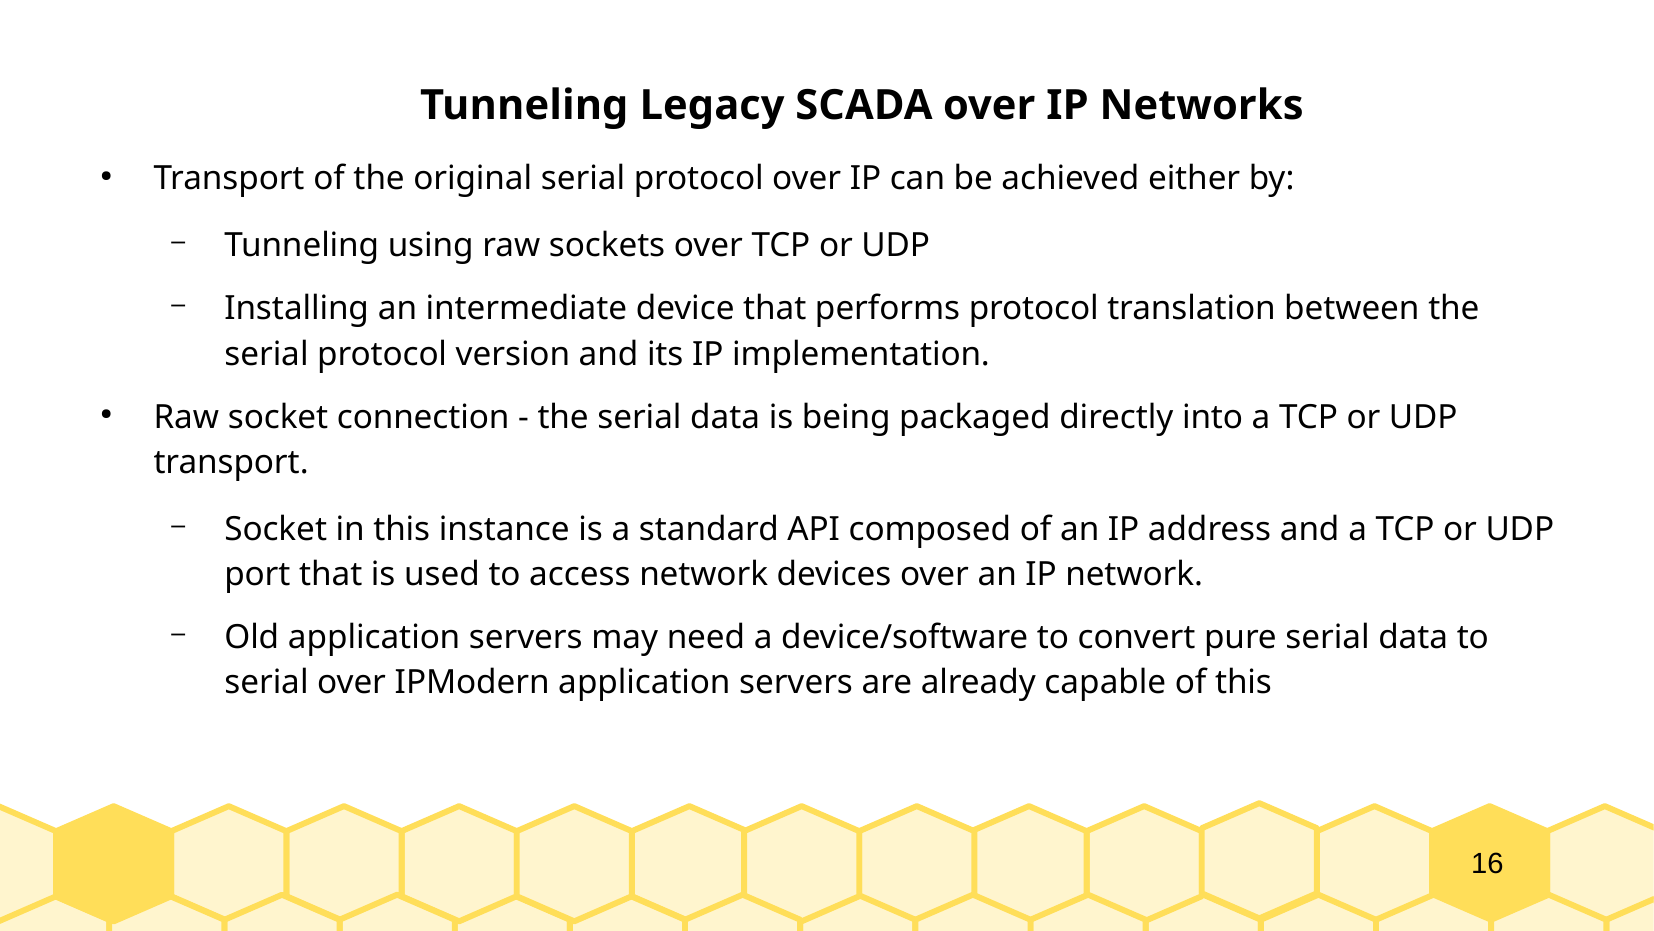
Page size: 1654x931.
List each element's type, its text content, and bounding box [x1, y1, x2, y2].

list Tunneling Legacy SCADA over IP Networks Transport of the original serial protocol over IP can be achieved either by: Tunneling using raw sockets over TCP or UDP Installing an intermediate device that performs protocol translation between the serial protocol version and its IP implementation. Raw socket connection - the serial data is being packaged directly into a TCP or UDP transport. Socket in this instance is a standard API composed of an IP address and a TCP or UDP port that is used to access network devices over an IP network. Old application servers may need a device/software to convert pure serial data to serial over IPModern application servers are already capable of this [82, 75, 1571, 863]
